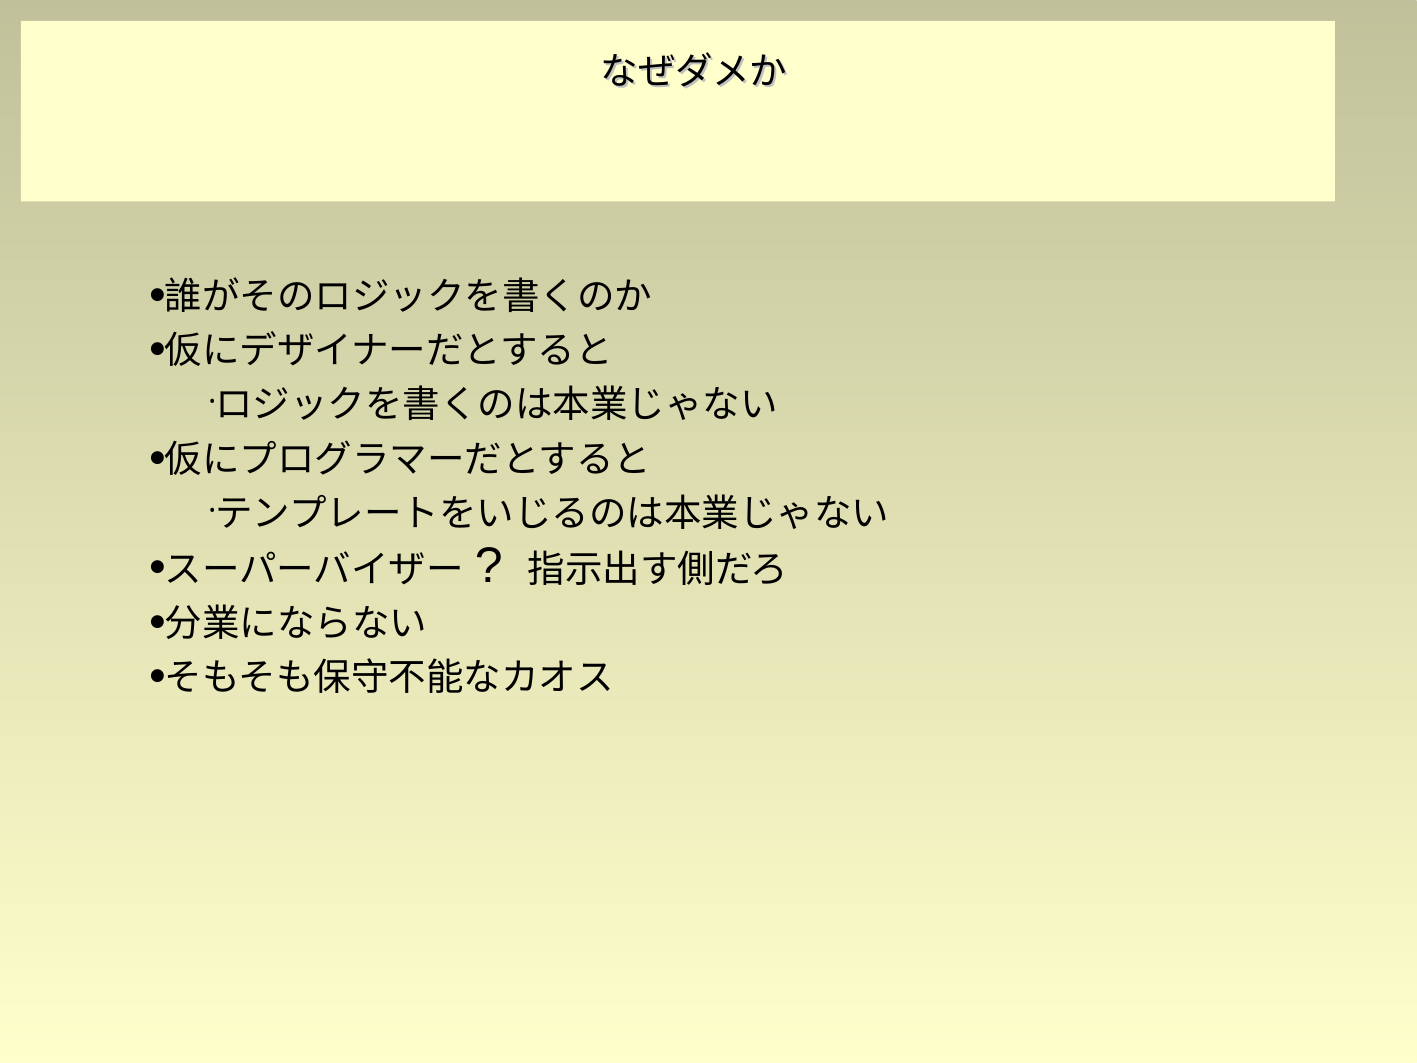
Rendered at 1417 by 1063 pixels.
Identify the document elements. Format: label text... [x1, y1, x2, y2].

text_box 誰がそのロジックを書くのか 仮にデザイナーだとすると ロジックを書くのは本業じゃない 仮にプログラマーだとすると テンプレートをいじるのは本業じゃない スーパーバイザー? 指示出す側だろ 分業にならない そもそも保守不能なカオス [135, 258, 1230, 940]
text_box なぜダメか [22, 33, 1365, 180]
text_box [20, 20, 1335, 202]
